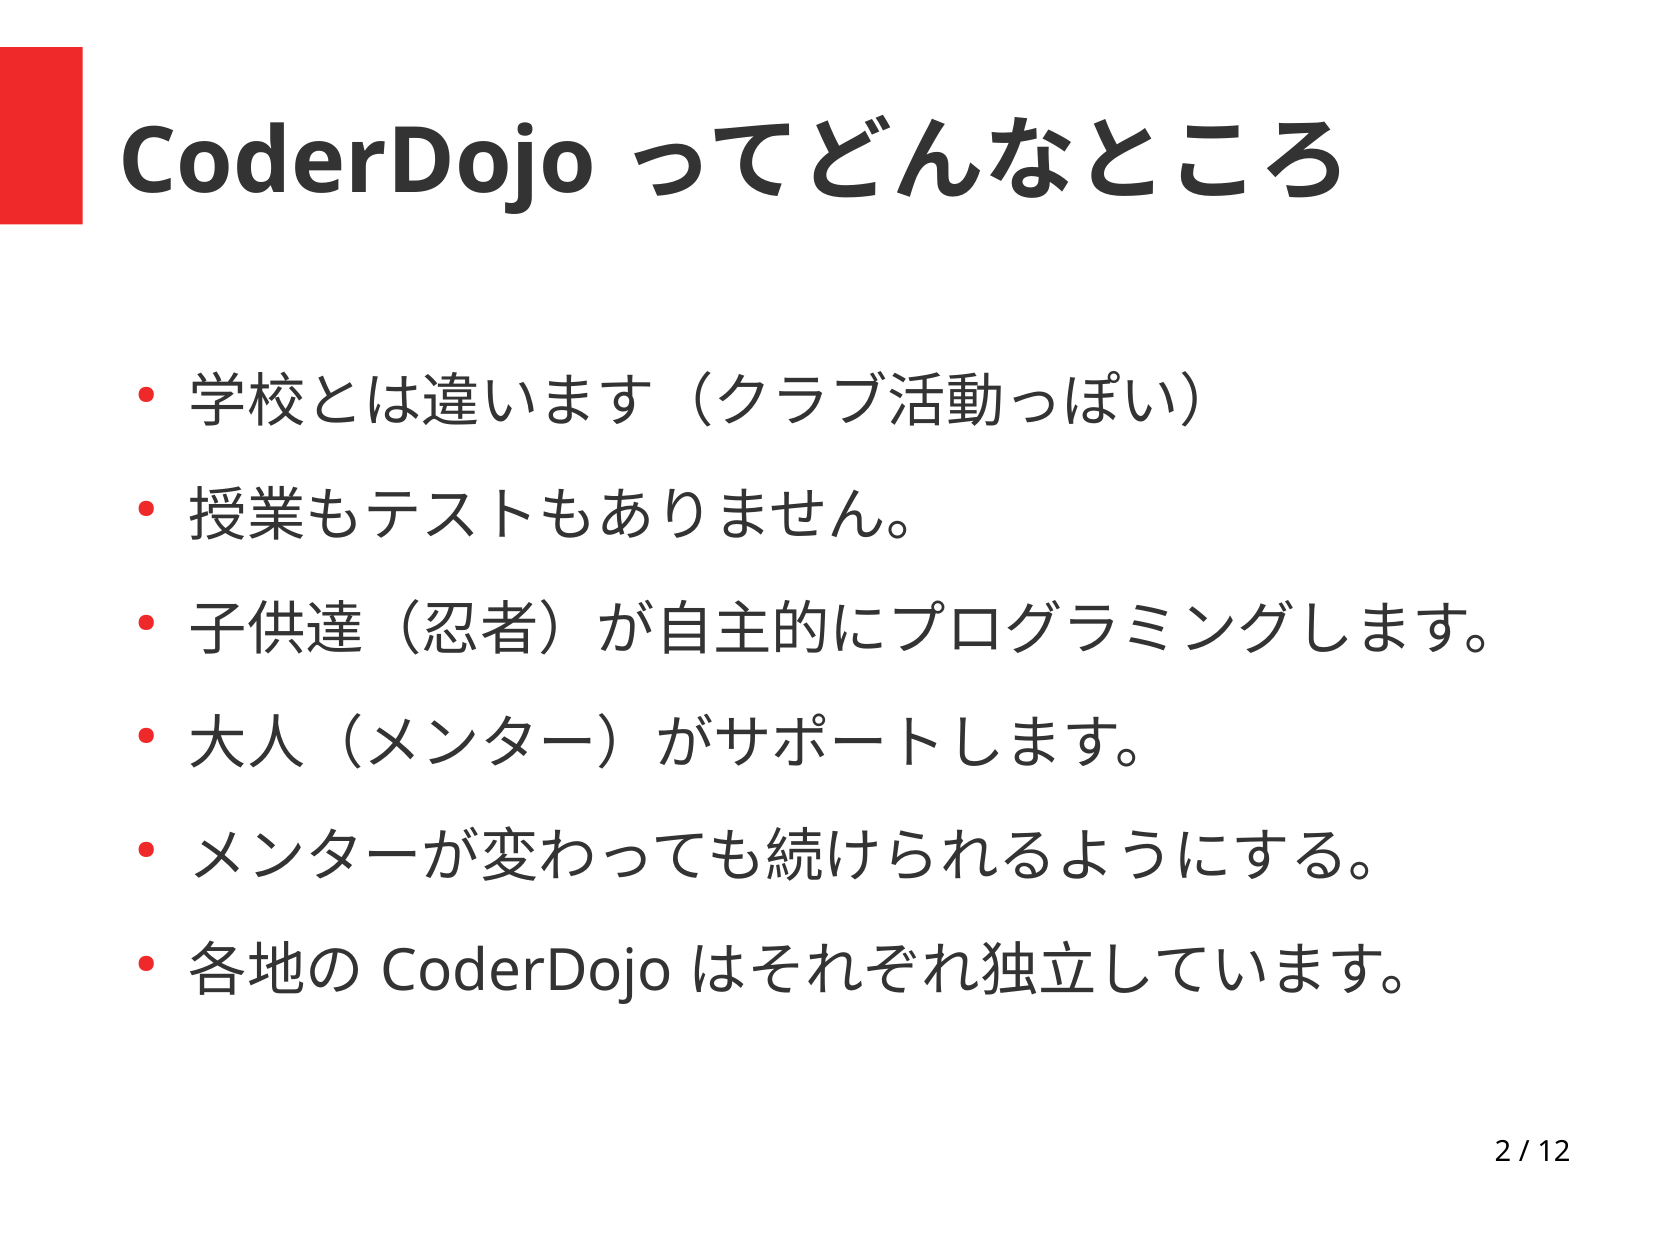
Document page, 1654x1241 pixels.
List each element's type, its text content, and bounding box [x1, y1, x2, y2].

title CoderDojoってどんなところ [118, 49, 1571, 257]
list 学校とは違います（クラブ活動っぽい） 授業もテストもありません。 子供達（忍者）が自主的にプログラミングします。 大人（メンター）がサポートします。 メンターが変わっても続けられるようにする。 各地のCoderDojoはそれぞれ独立しています。 [118, 354, 1536, 1074]
